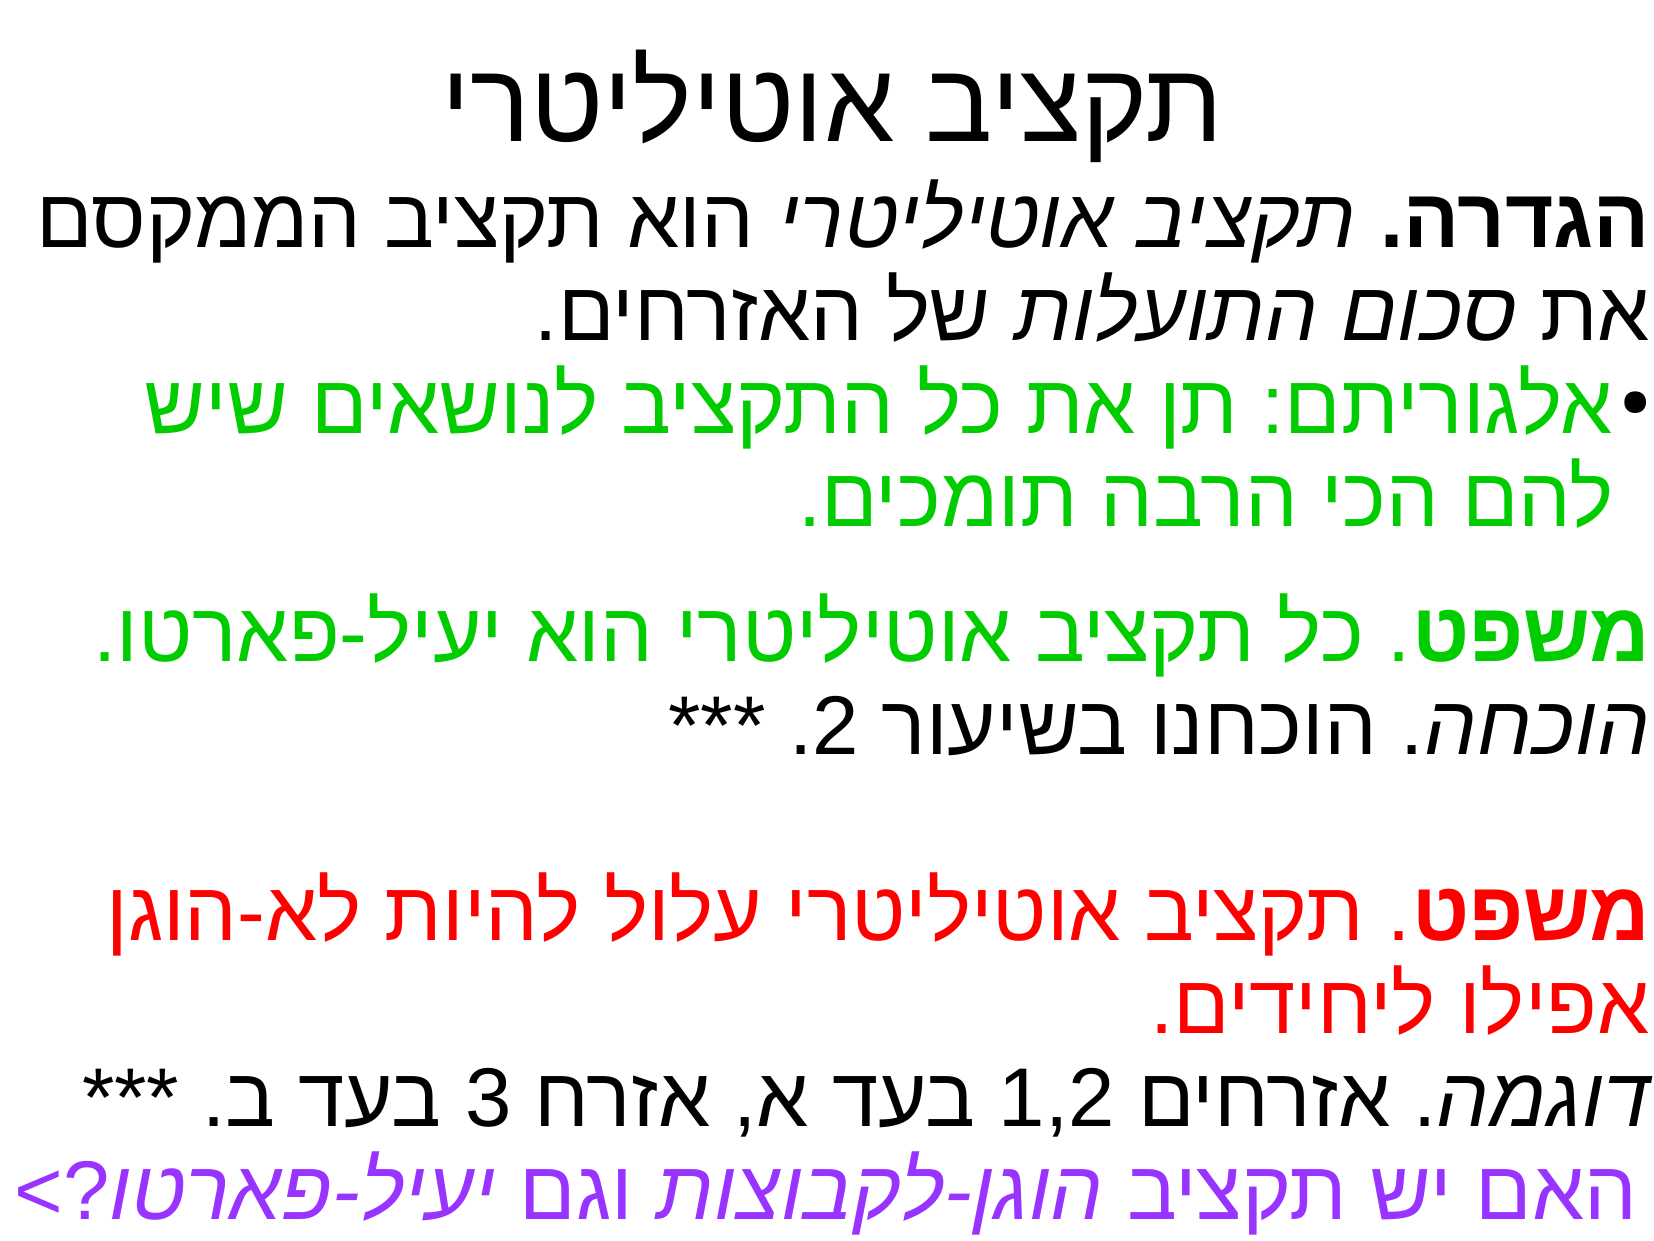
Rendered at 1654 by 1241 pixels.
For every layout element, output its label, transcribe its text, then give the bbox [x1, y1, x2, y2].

text_box הגדרה. תקציב אוטיליטרי הוא תקציב הממקסם את סכום התועלות של האזרחים. אלגוריתם: תן את כל התקציב לנושאים שיש להם הכי הרבה תומכים. משפט. כל תקציב אוטיליטרי הוא יעיל-פארטו. הוכחה. הוכחנו בשיעור 2. *** משפט. תקציב אוטיליטרי עלול להיות לא-הוגן אפילו ליחידים. דוגמה. אזרחים 1,2 בעד א, אזרח 3 בעד ב. *** האם יש תקציב הוגן-לקבוצות וגם יעיל-פארטו?> [0, 165, 1654, 1241]
title תקציב אוטיליטרי [45, 0, 1621, 165]
